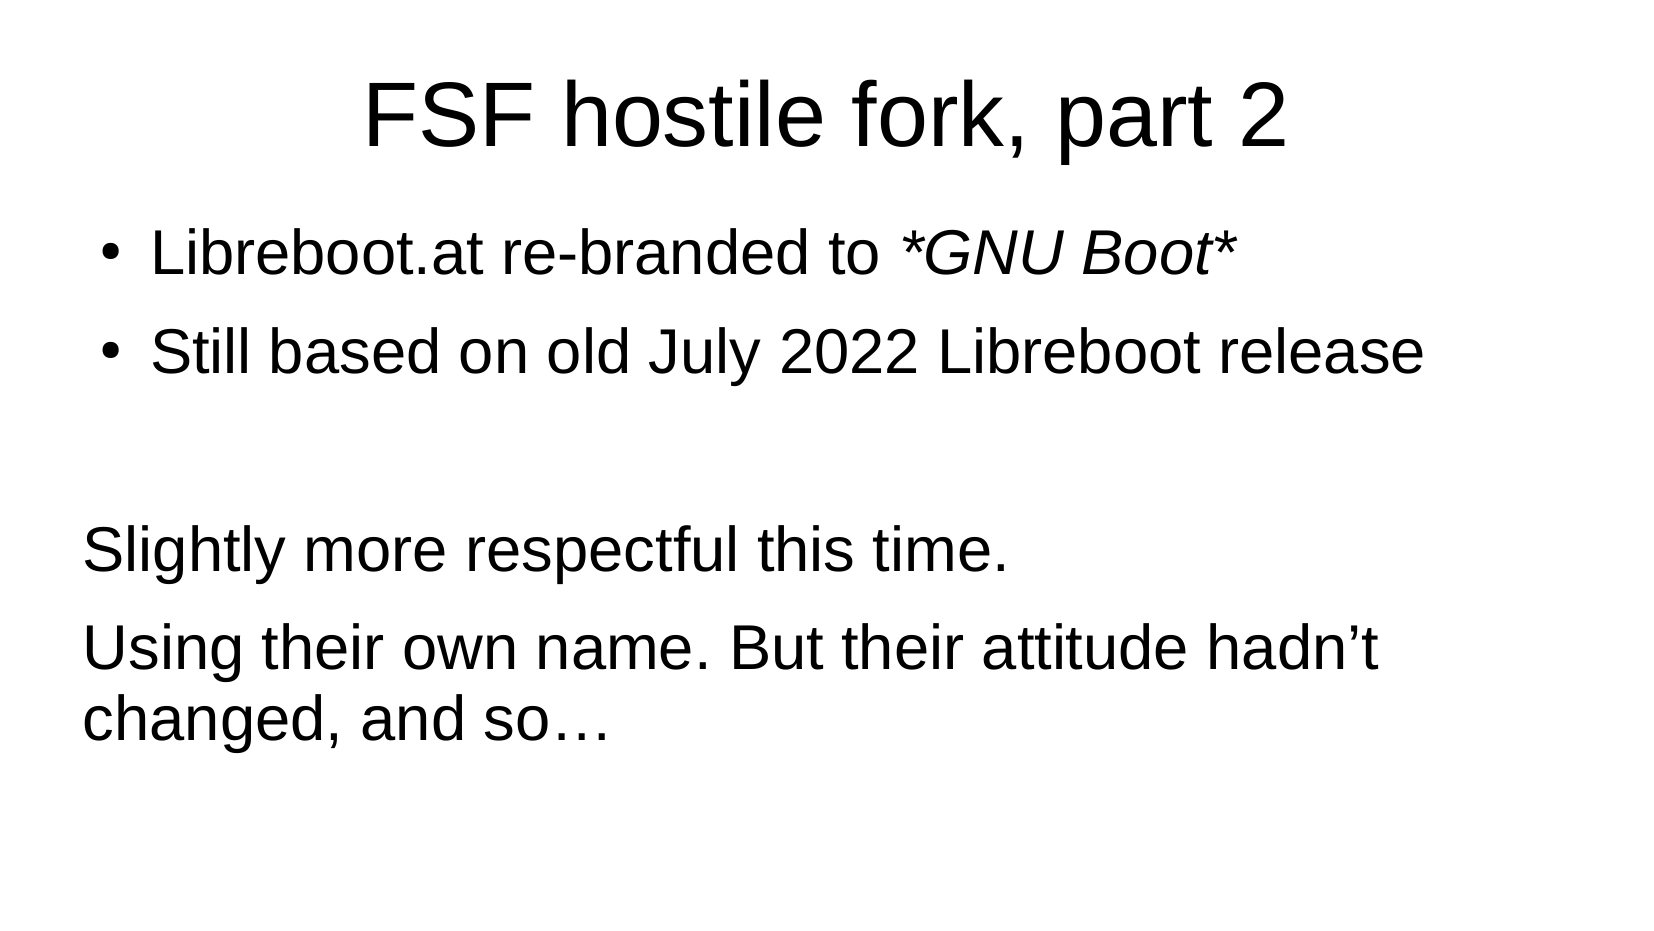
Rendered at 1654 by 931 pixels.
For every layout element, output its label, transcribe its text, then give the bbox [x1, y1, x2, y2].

title FSF hostile fork, part 2 [82, 37, 1571, 193]
list Libreboot.at re-branded to *GNU Boot* Still based on old July 2022 Libreboot release Slightly more respectful this time. Using their own name. But their attitude hadn’t changed, and so… [82, 217, 1571, 758]
